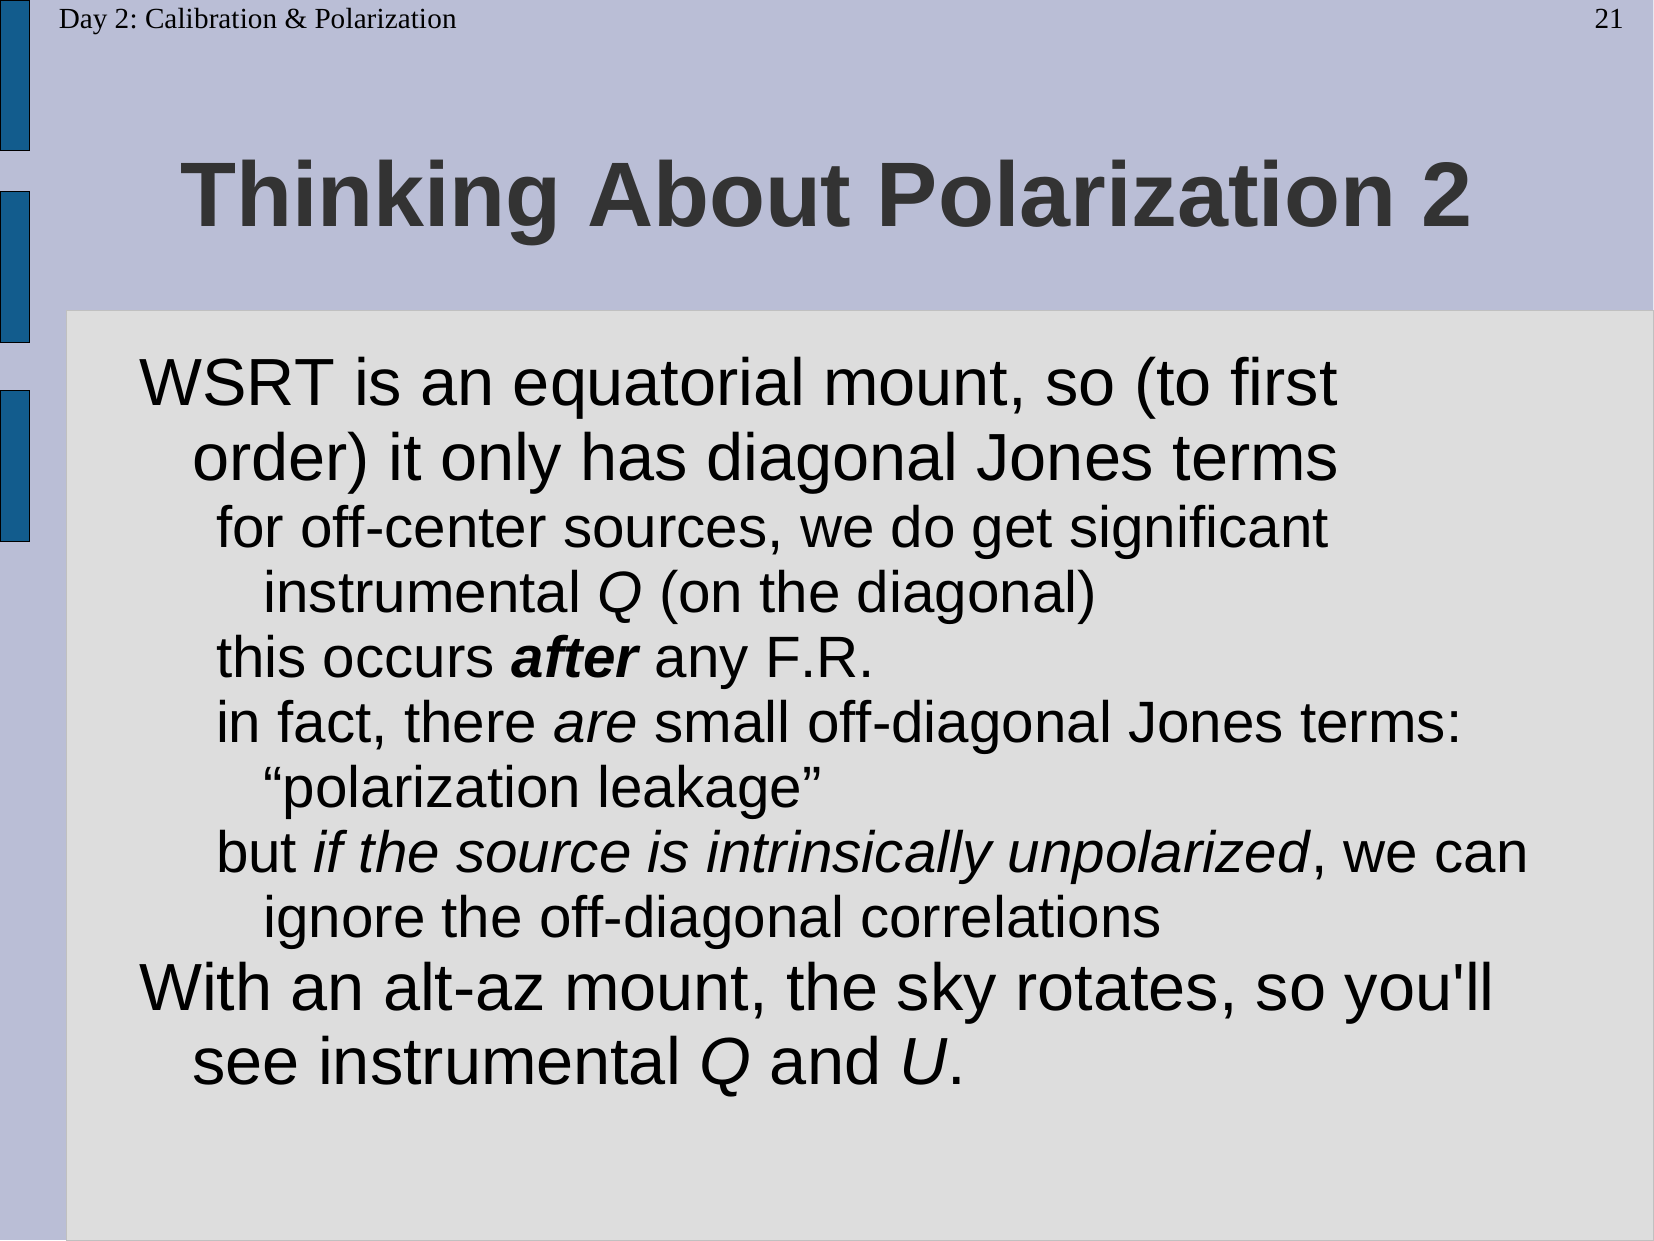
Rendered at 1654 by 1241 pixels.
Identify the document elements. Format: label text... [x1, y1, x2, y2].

title Thinking About Polarization 2 [121, 98, 1534, 291]
list WSRT is an equatorial mount, so (to first order) it only has diagonal Jones terms for off-center sources, we do get significant instrumental Q (on the diagonal) this occurs after any F.R. in fact, there are small off-diagonal Jones terms: “polarization leakage” but if the source is intrinsically unpolarized, we can ignore the off-diagonal correlations With an alt-az mount, the sky rotates, so you'll see instrumental Q and U. [121, 344, 1534, 1131]
